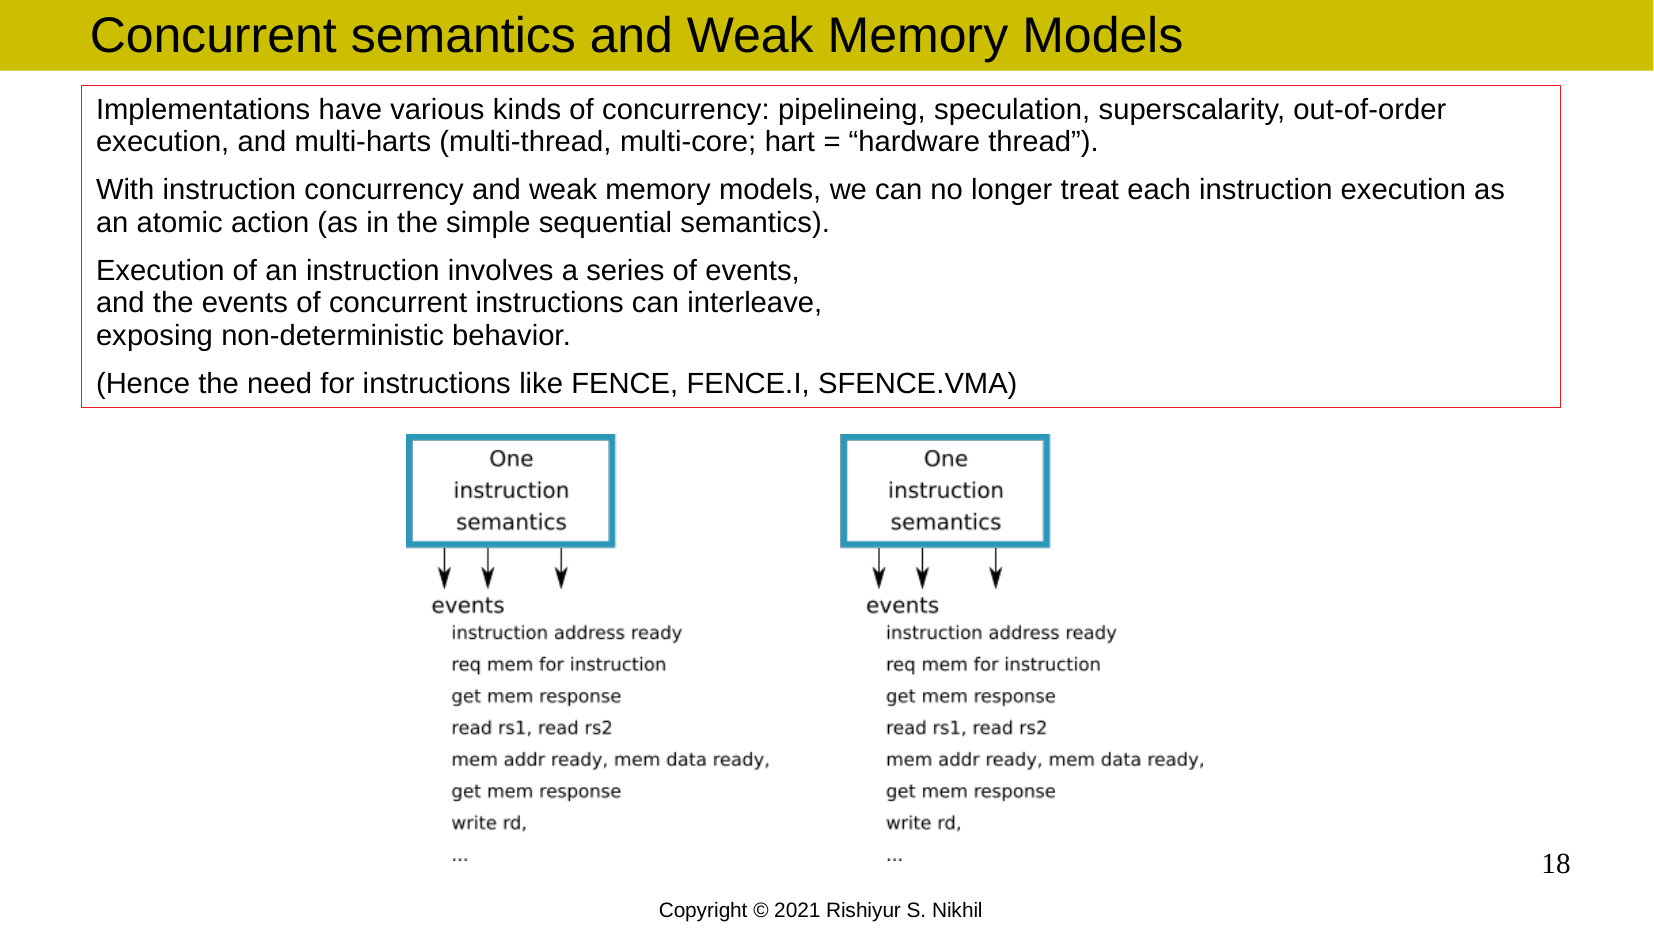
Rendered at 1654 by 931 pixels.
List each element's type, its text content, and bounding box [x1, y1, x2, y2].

picture [406, 434, 1203, 861]
text_box Implementations have various kinds of concurrency: pipelineing, speculation, superscalarity, out-of-order execution, and multi-harts (multi-thread, multi-core; hart = “hardware thread”). With instruction concurrency and weak memory models, we can no longer treat each instruction execution as an atomic action (as in the simple sequential semantics). Execution of an instruction involves a series of events, and the events of concurrent instructions can interleave, exposing non-deterministic behavior. (Hence the need for instructions like FENCE, FENCE.I, SFENCE.VMA) [81, 85, 1561, 408]
text_box Concurrent semantics and Weak Memory Models [0, 0, 1654, 71]
